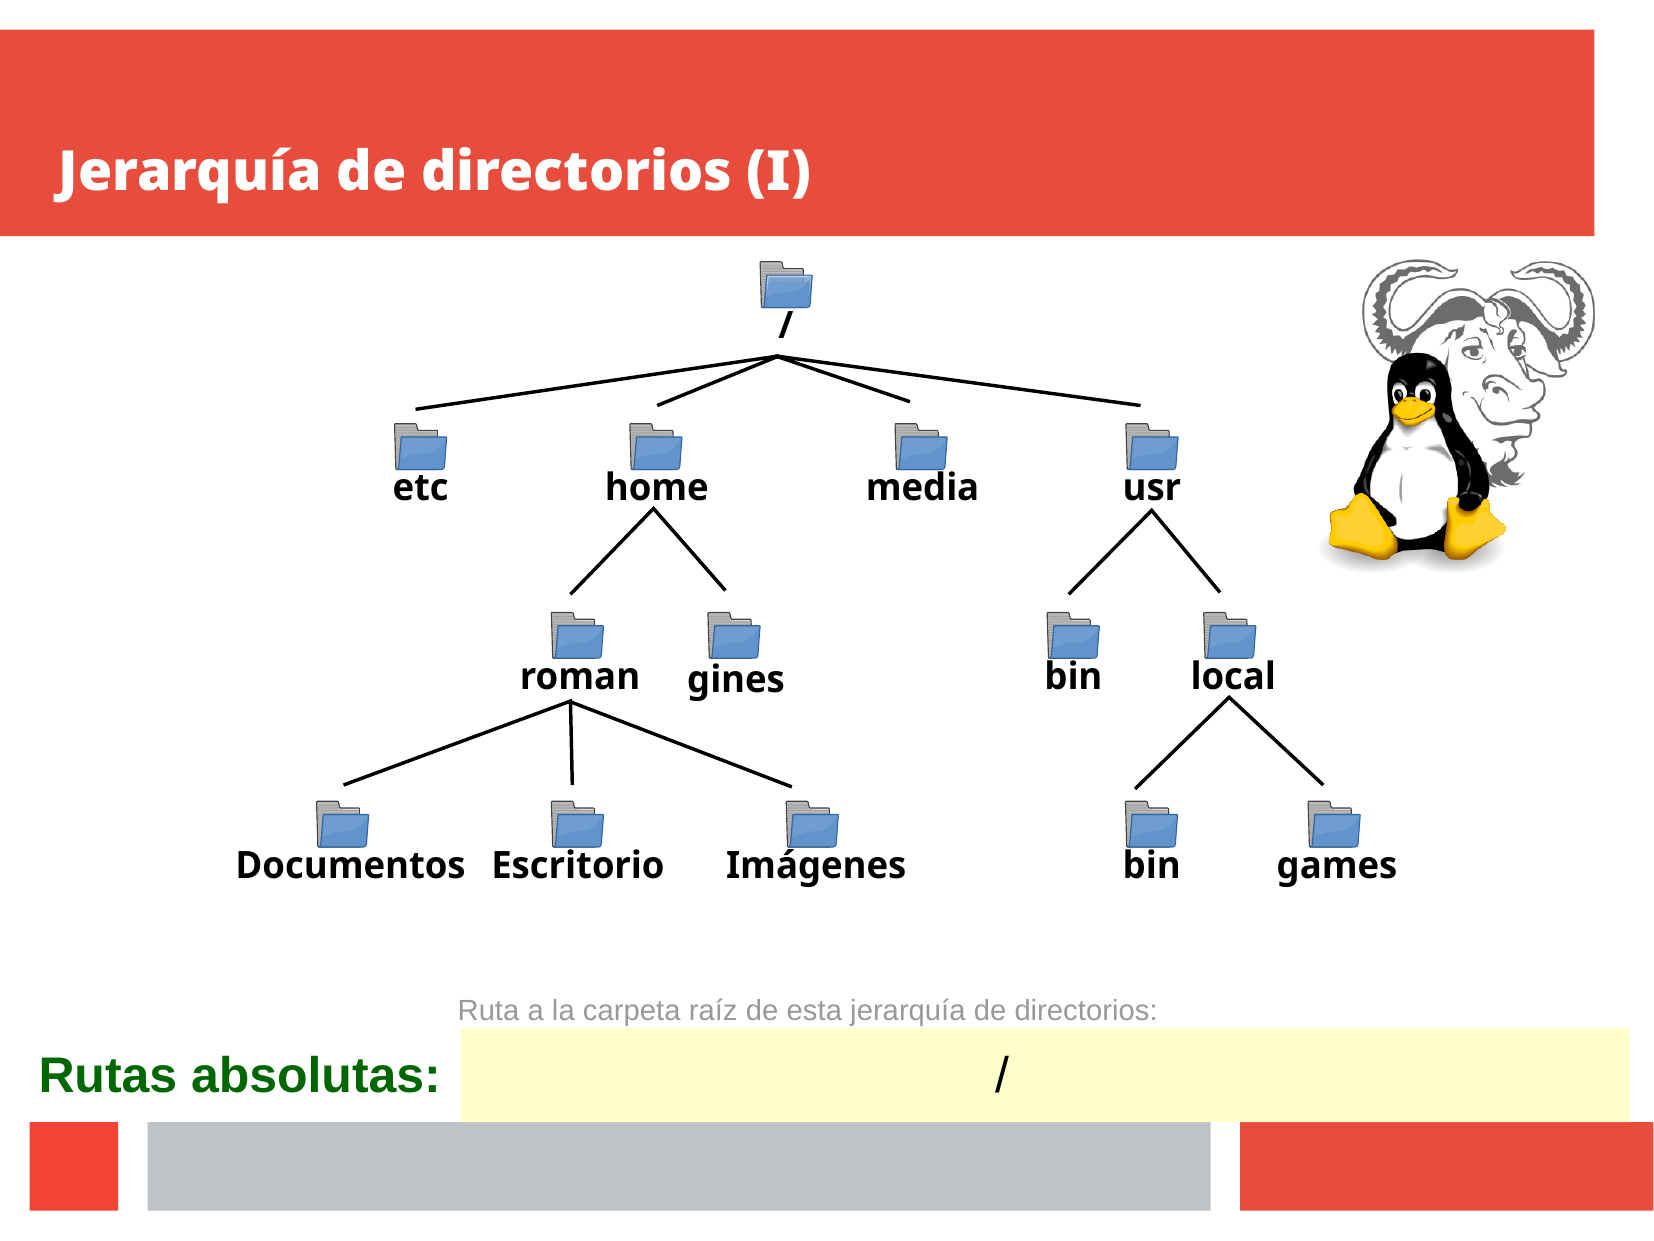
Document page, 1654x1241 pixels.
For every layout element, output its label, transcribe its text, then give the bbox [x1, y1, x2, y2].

text_box Rutas absolutas: [23, 1039, 457, 1111]
title Jerarquía de directorios (I) [59, 59, 1595, 207]
text_box / [980, 1039, 1024, 1110]
picture [229, 250, 1595, 953]
text_box Ruta a la carpeta raíz de esta jerarquía de directorios: [442, 986, 1175, 1034]
text_box [460, 1027, 1630, 1123]
